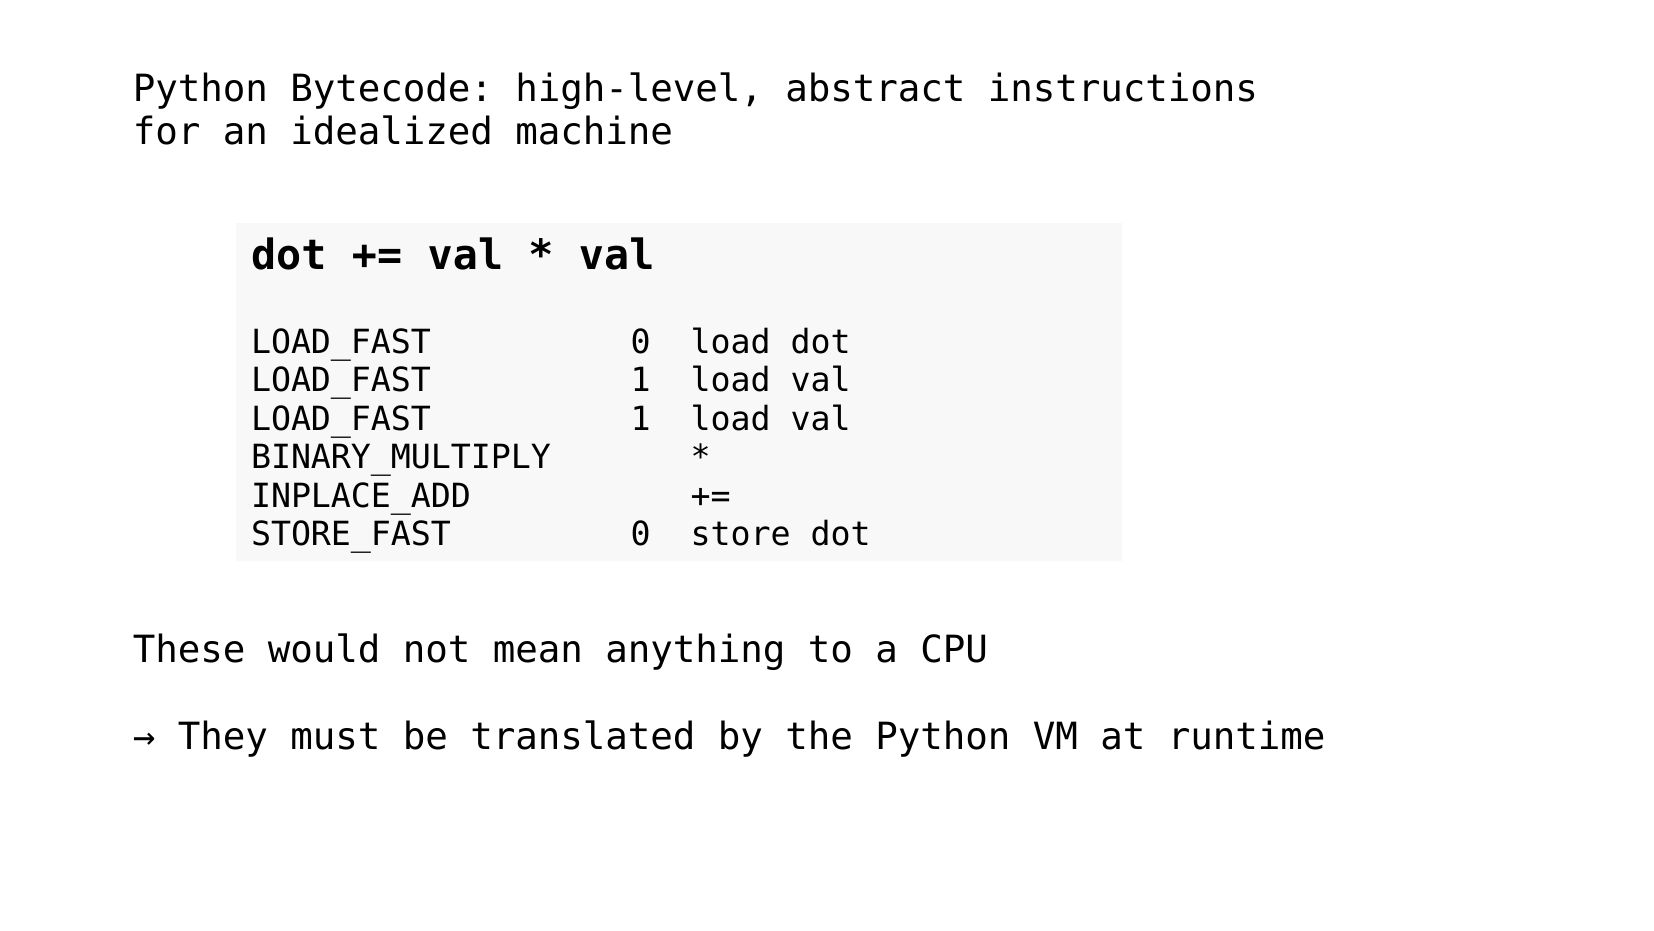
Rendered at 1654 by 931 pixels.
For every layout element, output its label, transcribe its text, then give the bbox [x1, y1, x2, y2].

text_box dot += val * val LOAD_FAST 0 load dot LOAD_FAST 1 load val LOAD_FAST 1 load val BINARY_MULTIPLY * INPLACE_ADD += STORE_FAST 0 store dot [236, 223, 1123, 562]
text_box These would not mean anything to a CPU → They must be translated by the Python VM at runtime [118, 620, 1447, 853]
text_box Python Bytecode: high-level, abstract instructions for an idealized machine [118, 59, 1388, 161]
